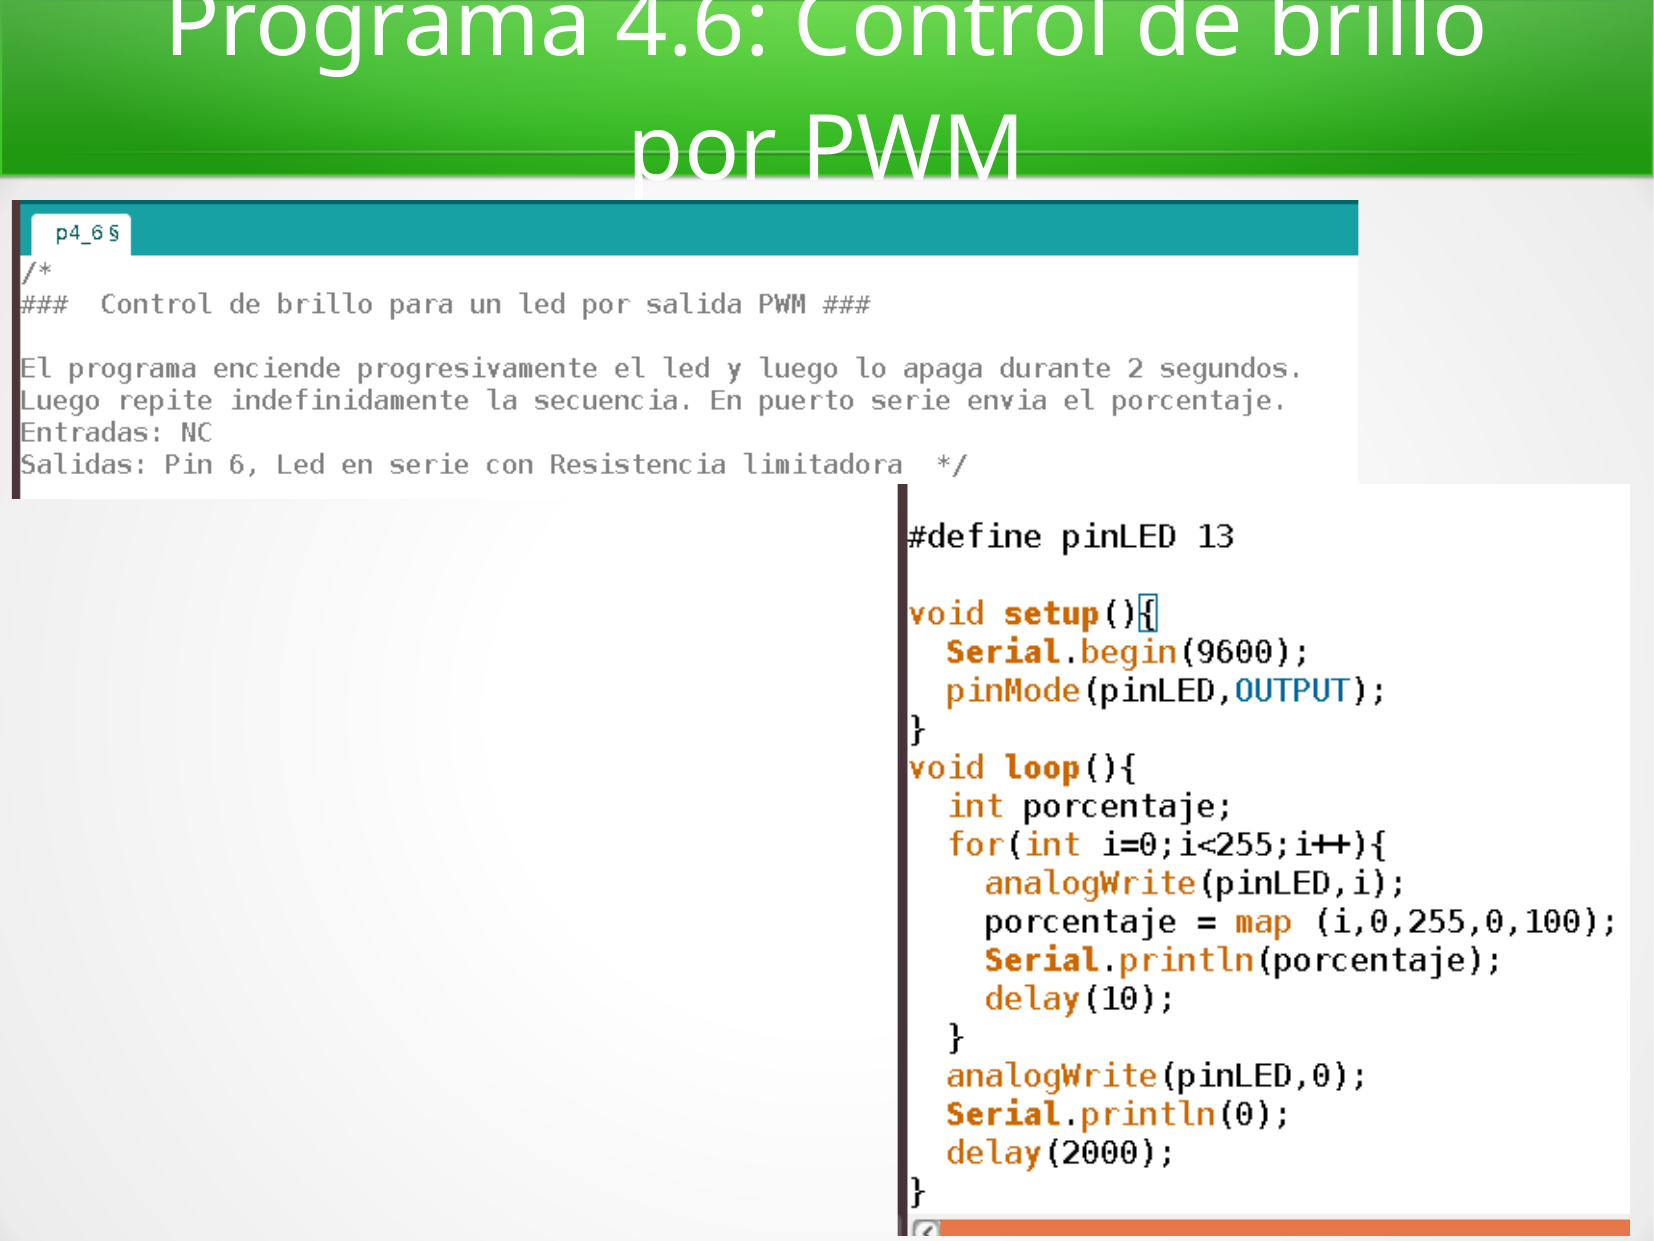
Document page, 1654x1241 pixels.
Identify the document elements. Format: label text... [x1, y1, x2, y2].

title Programa 4.6: Control de brillo por PWM [82, 0, 1571, 206]
picture [0, 0, 1654, 1241]
